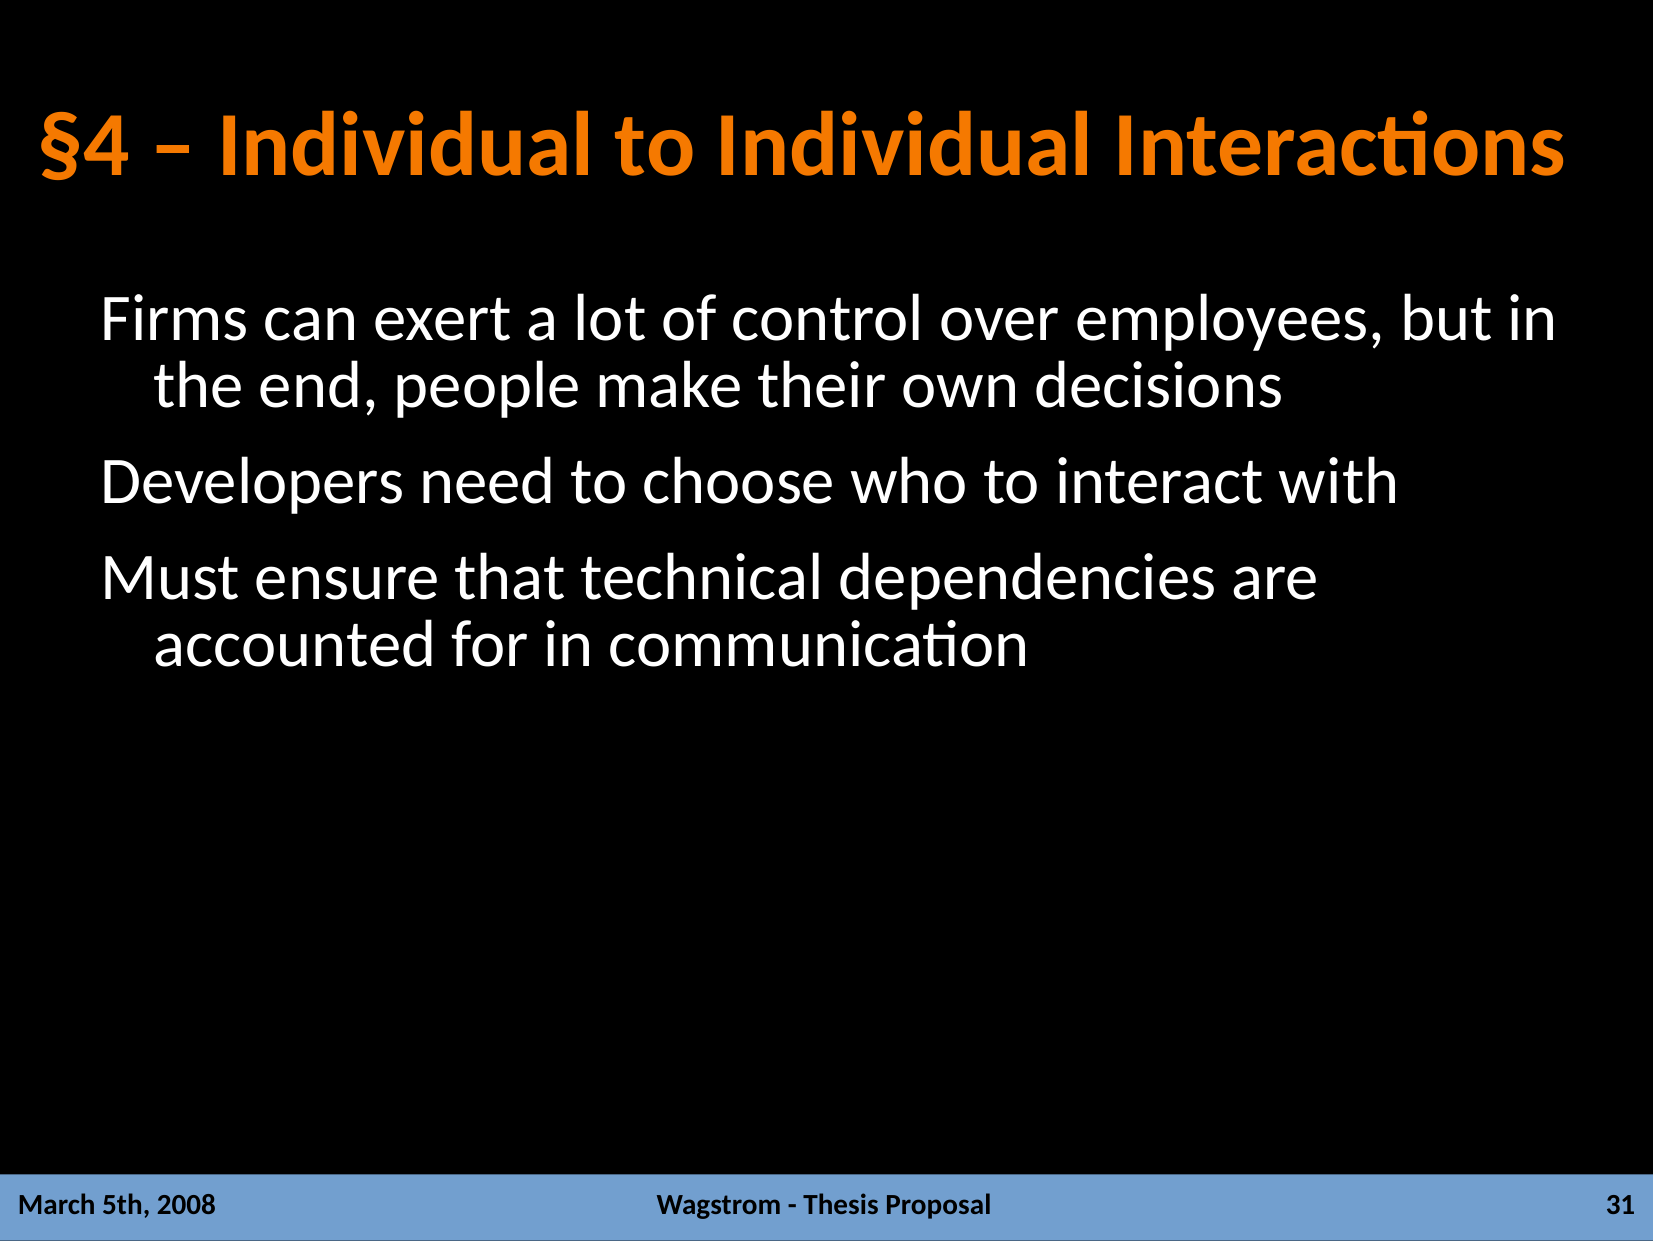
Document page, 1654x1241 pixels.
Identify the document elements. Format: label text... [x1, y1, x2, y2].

list Firms can exert a lot of control over employees, but in the end, people make their own decisions Developers need to choose who to interact with Must ensure that technical dependencies are accounted for in communication [82, 290, 1571, 1095]
title §4 – Individual to Individual Interactions [37, 49, 1613, 257]
